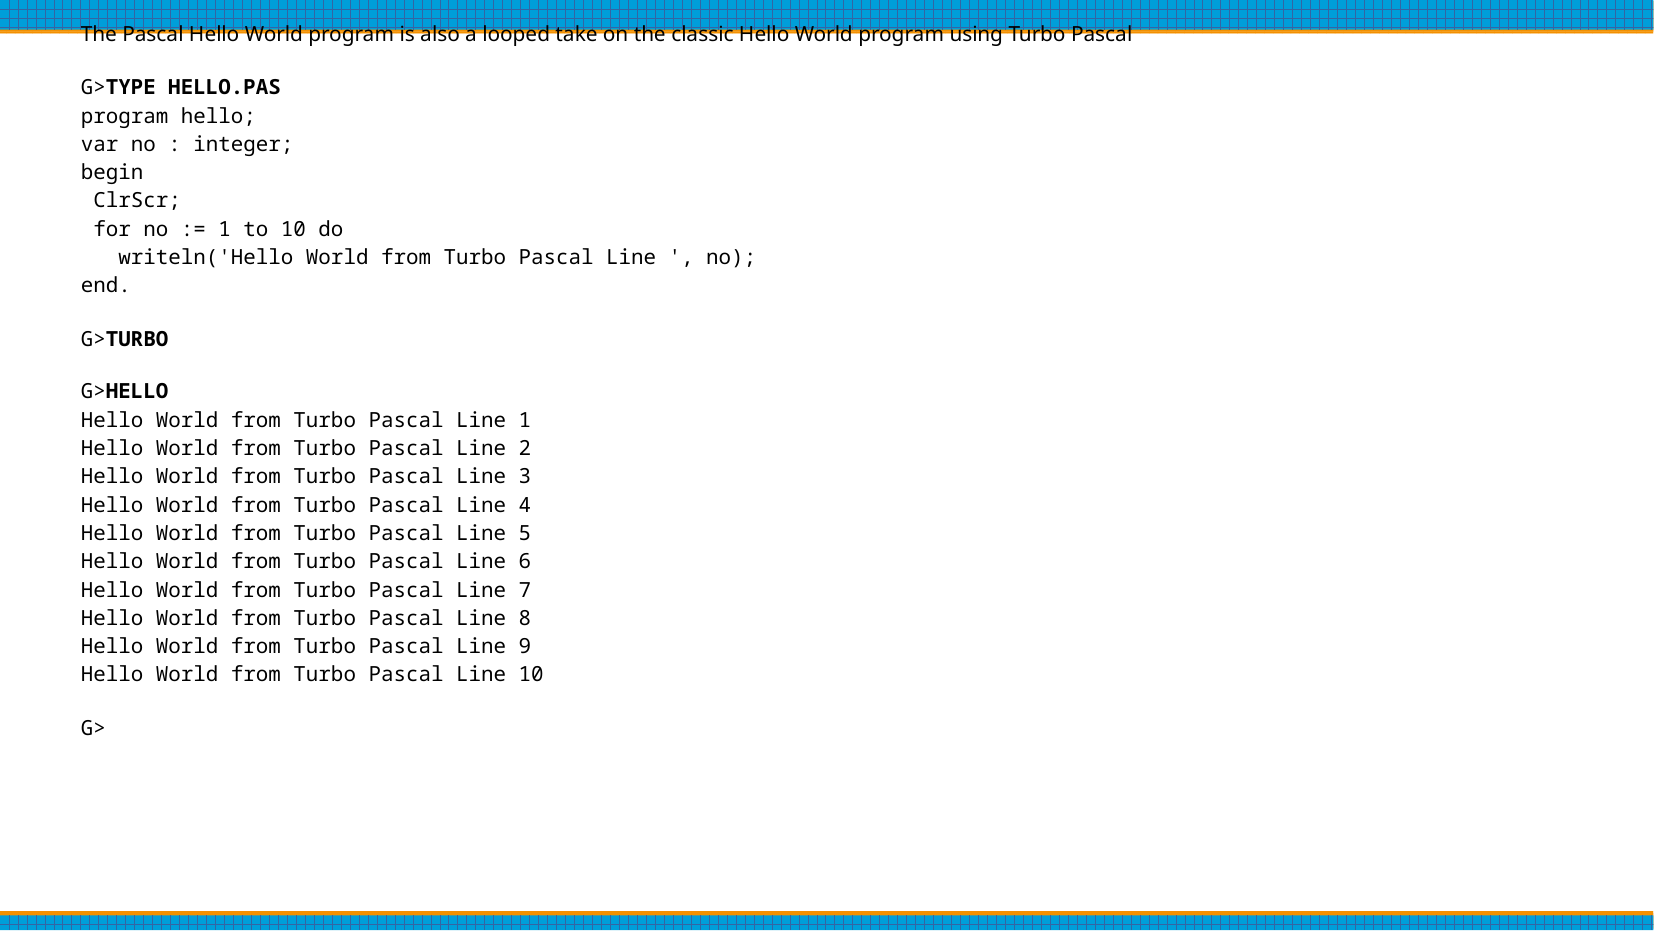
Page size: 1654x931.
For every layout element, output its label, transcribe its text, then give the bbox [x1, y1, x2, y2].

text_box The Pascal Hello World program is also a looped take on the classic Hello World program using Turbo Pascal G>TYPE HELLO.PAS program hello; var no : integer; begin ClrScr; for no := 1 to 10 do writeln('Hello World from Turbo Pascal Line ', no); end. G>TURBO G>HELLO Hello World from Turbo Pascal Line 1 Hello World from Turbo Pascal Line 2 Hello World from Turbo Pascal Line 3 Hello World from Turbo Pascal Line 4 Hello World from Turbo Pascal Line 5 Hello World from Turbo Pascal Line 6 Hello World from Turbo Pascal Line 7 Hello World from Turbo Pascal Line 8 Hello World from Turbo Pascal Line 9 Hello World from Turbo Pascal Line 10 G> [75, 75, 1238, 788]
